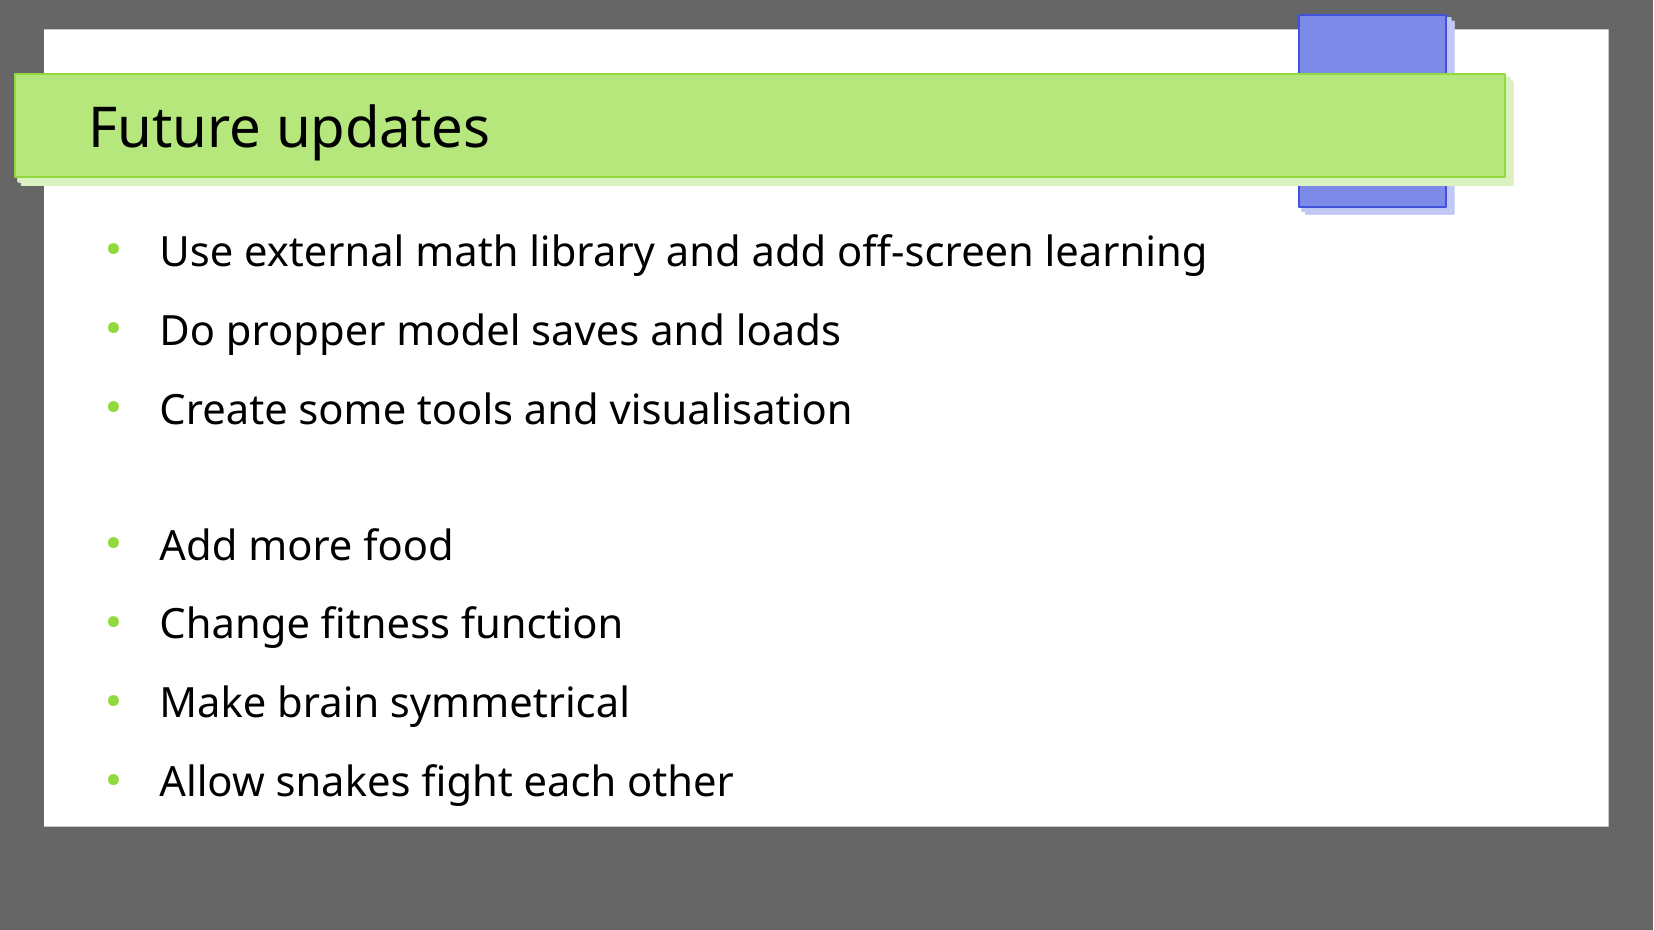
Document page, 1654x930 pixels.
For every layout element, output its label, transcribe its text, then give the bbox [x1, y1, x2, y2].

list Use external math library and add off-screen learning Do propper model saves and loads Create some tools and visualisation Add more food Change fitness function Make brain symmetrical Allow snakes fight each other [88, 221, 1565, 812]
title Future updates [88, 73, 1506, 178]
